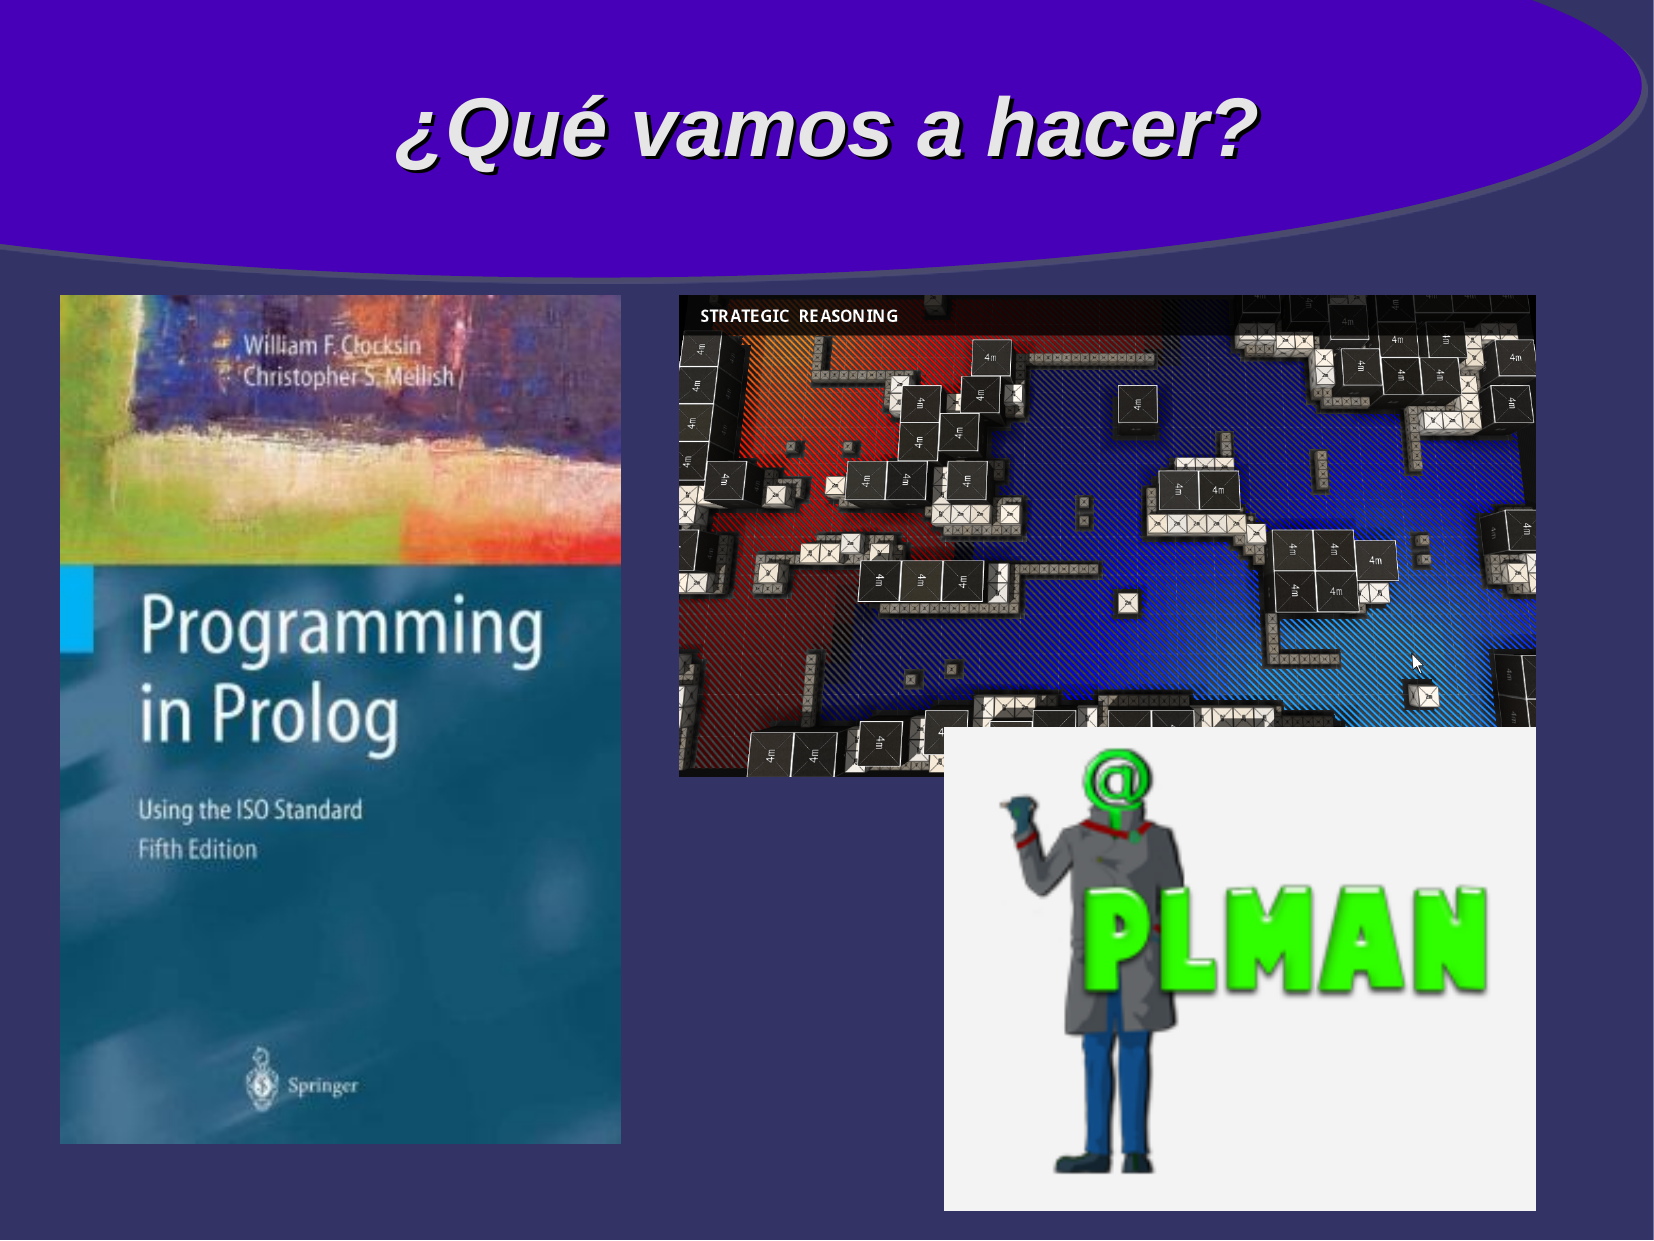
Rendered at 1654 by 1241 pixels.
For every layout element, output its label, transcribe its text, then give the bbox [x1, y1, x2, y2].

picture [60, 295, 621, 1144]
title ¿Qué vamos a hacer? [121, 19, 1534, 227]
picture [679, 295, 1536, 1211]
